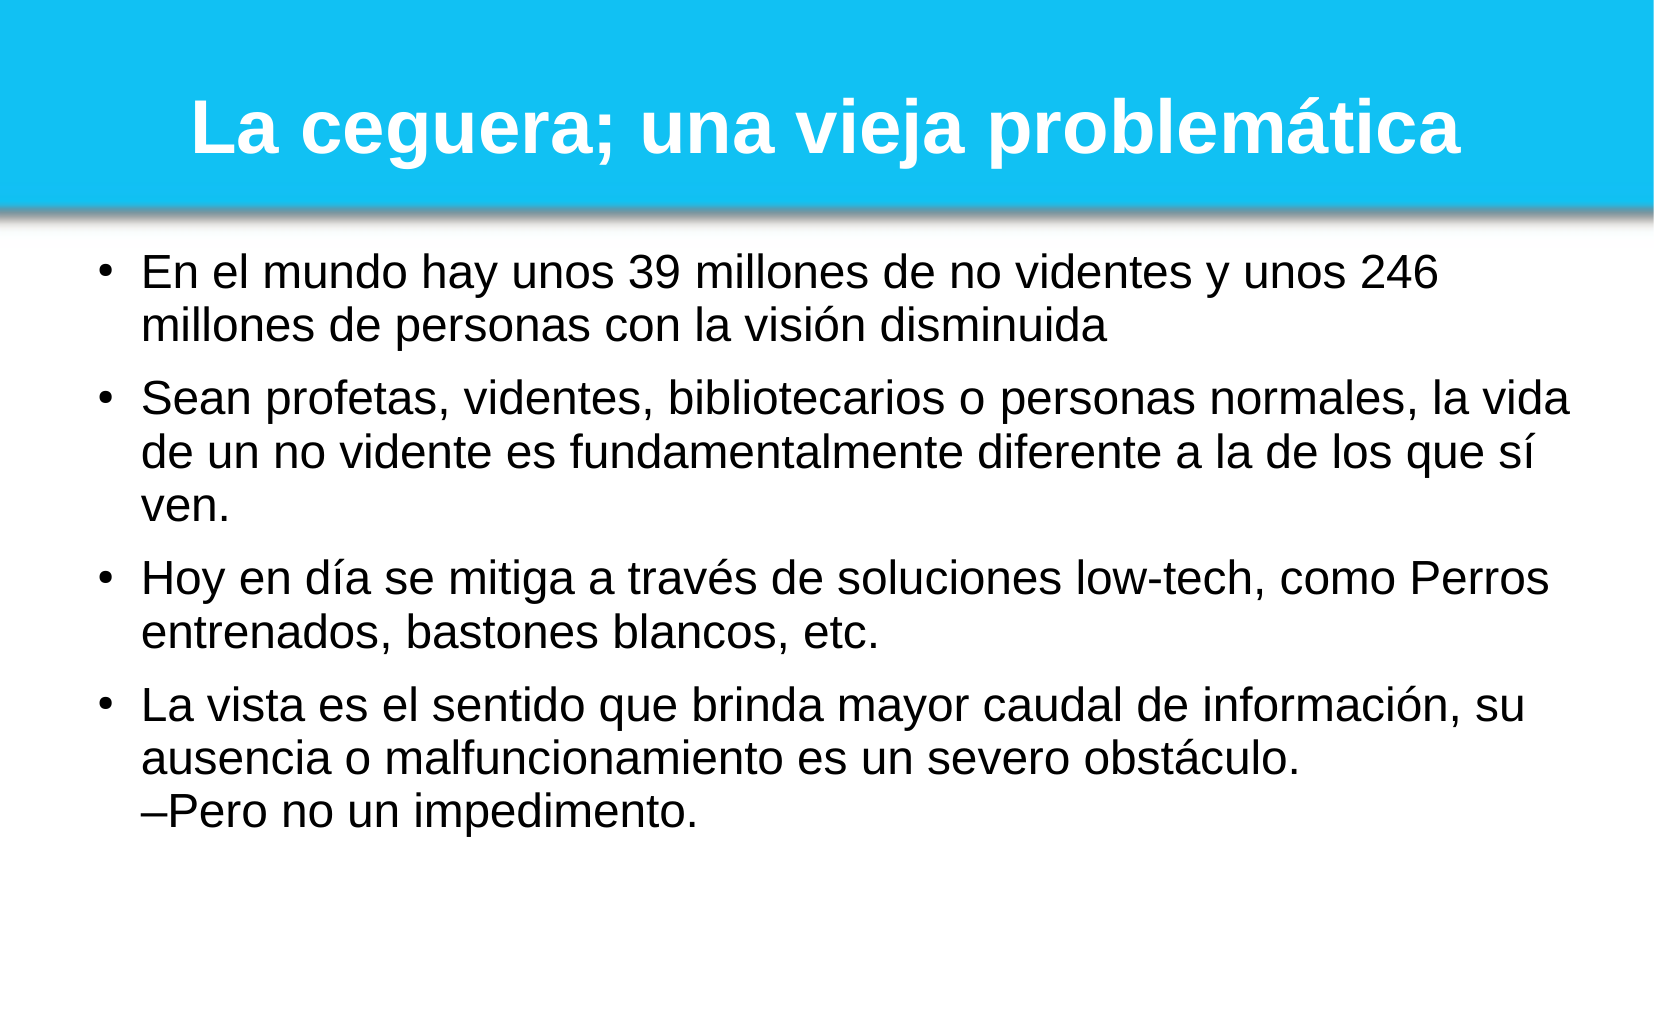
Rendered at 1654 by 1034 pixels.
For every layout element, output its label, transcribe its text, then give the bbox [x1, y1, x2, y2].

picture [0, 203, 1654, 1034]
title La ceguera; una vieja problemática [82, 41, 1571, 214]
list En el mundo hay unos 39 millones de no videntes y unos 246 millones de personas con la visión disminuida Sean profetas, videntes, bibliotecarios o personas normales, la vida de un no vidente es fundamentalmente diferente a la de los que sí ven. Hoy en día se mitiga a través de soluciones low-tech, como Perros entrenados, bastones blancos, etc. La vista es el sentido que brinda mayor caudal de información, su ausencia o malfuncionamiento es un severo obstáculo. –Pero no un impedimento. [82, 241, 1571, 842]
